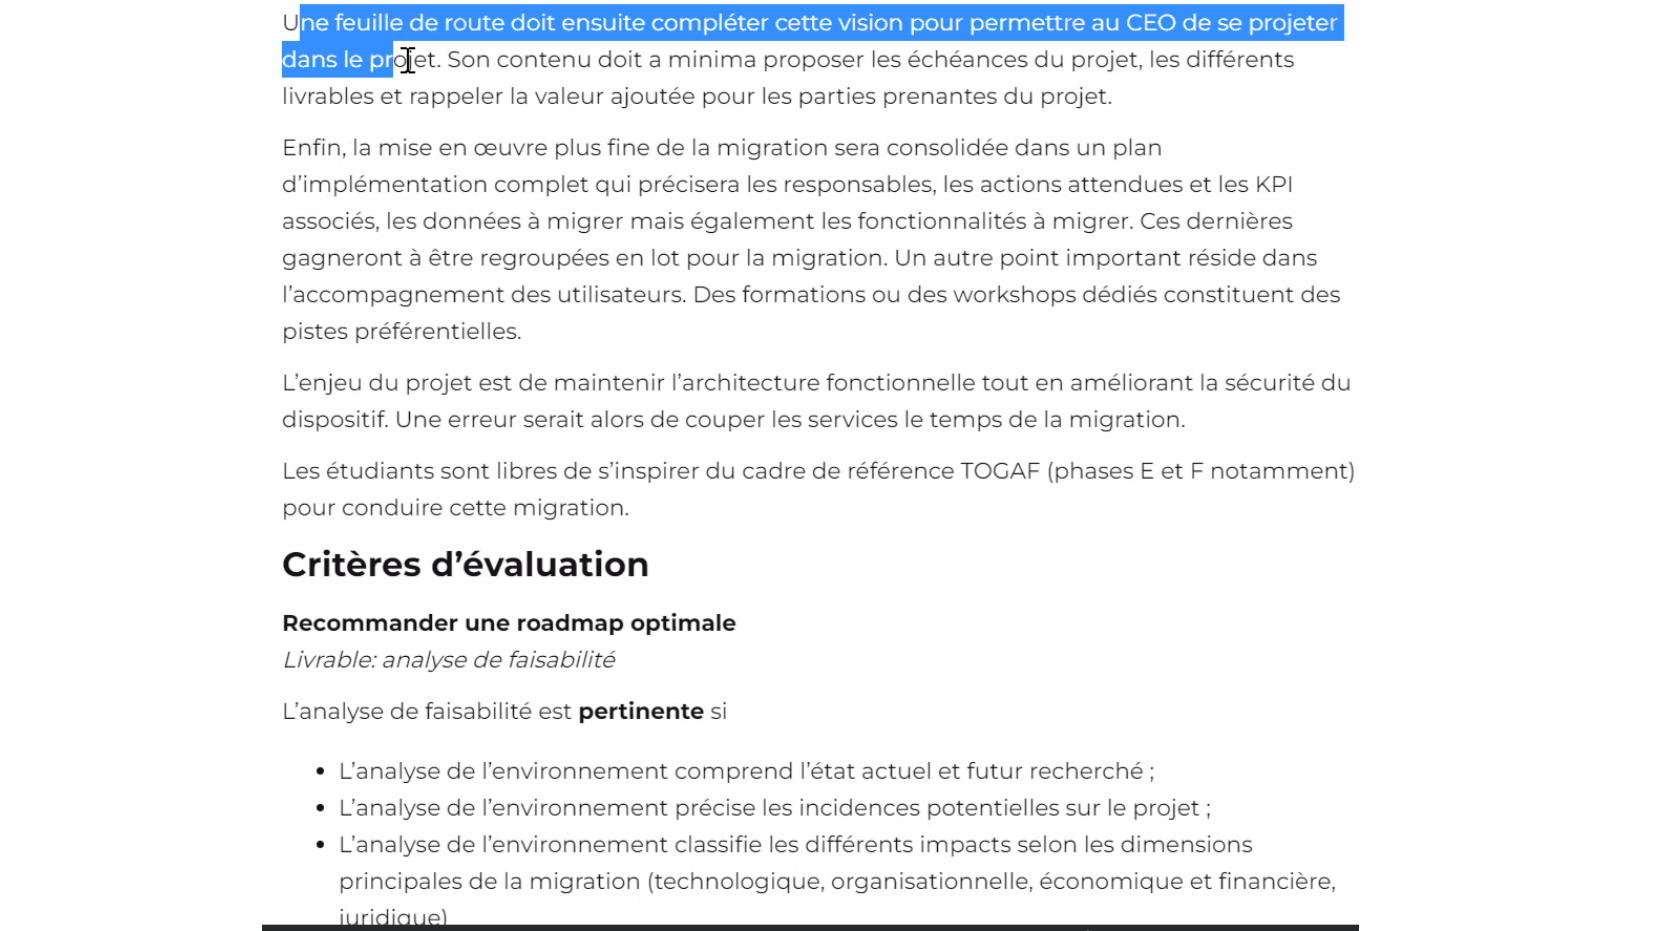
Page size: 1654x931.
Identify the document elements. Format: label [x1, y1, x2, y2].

picture [262, 0, 1359, 931]
